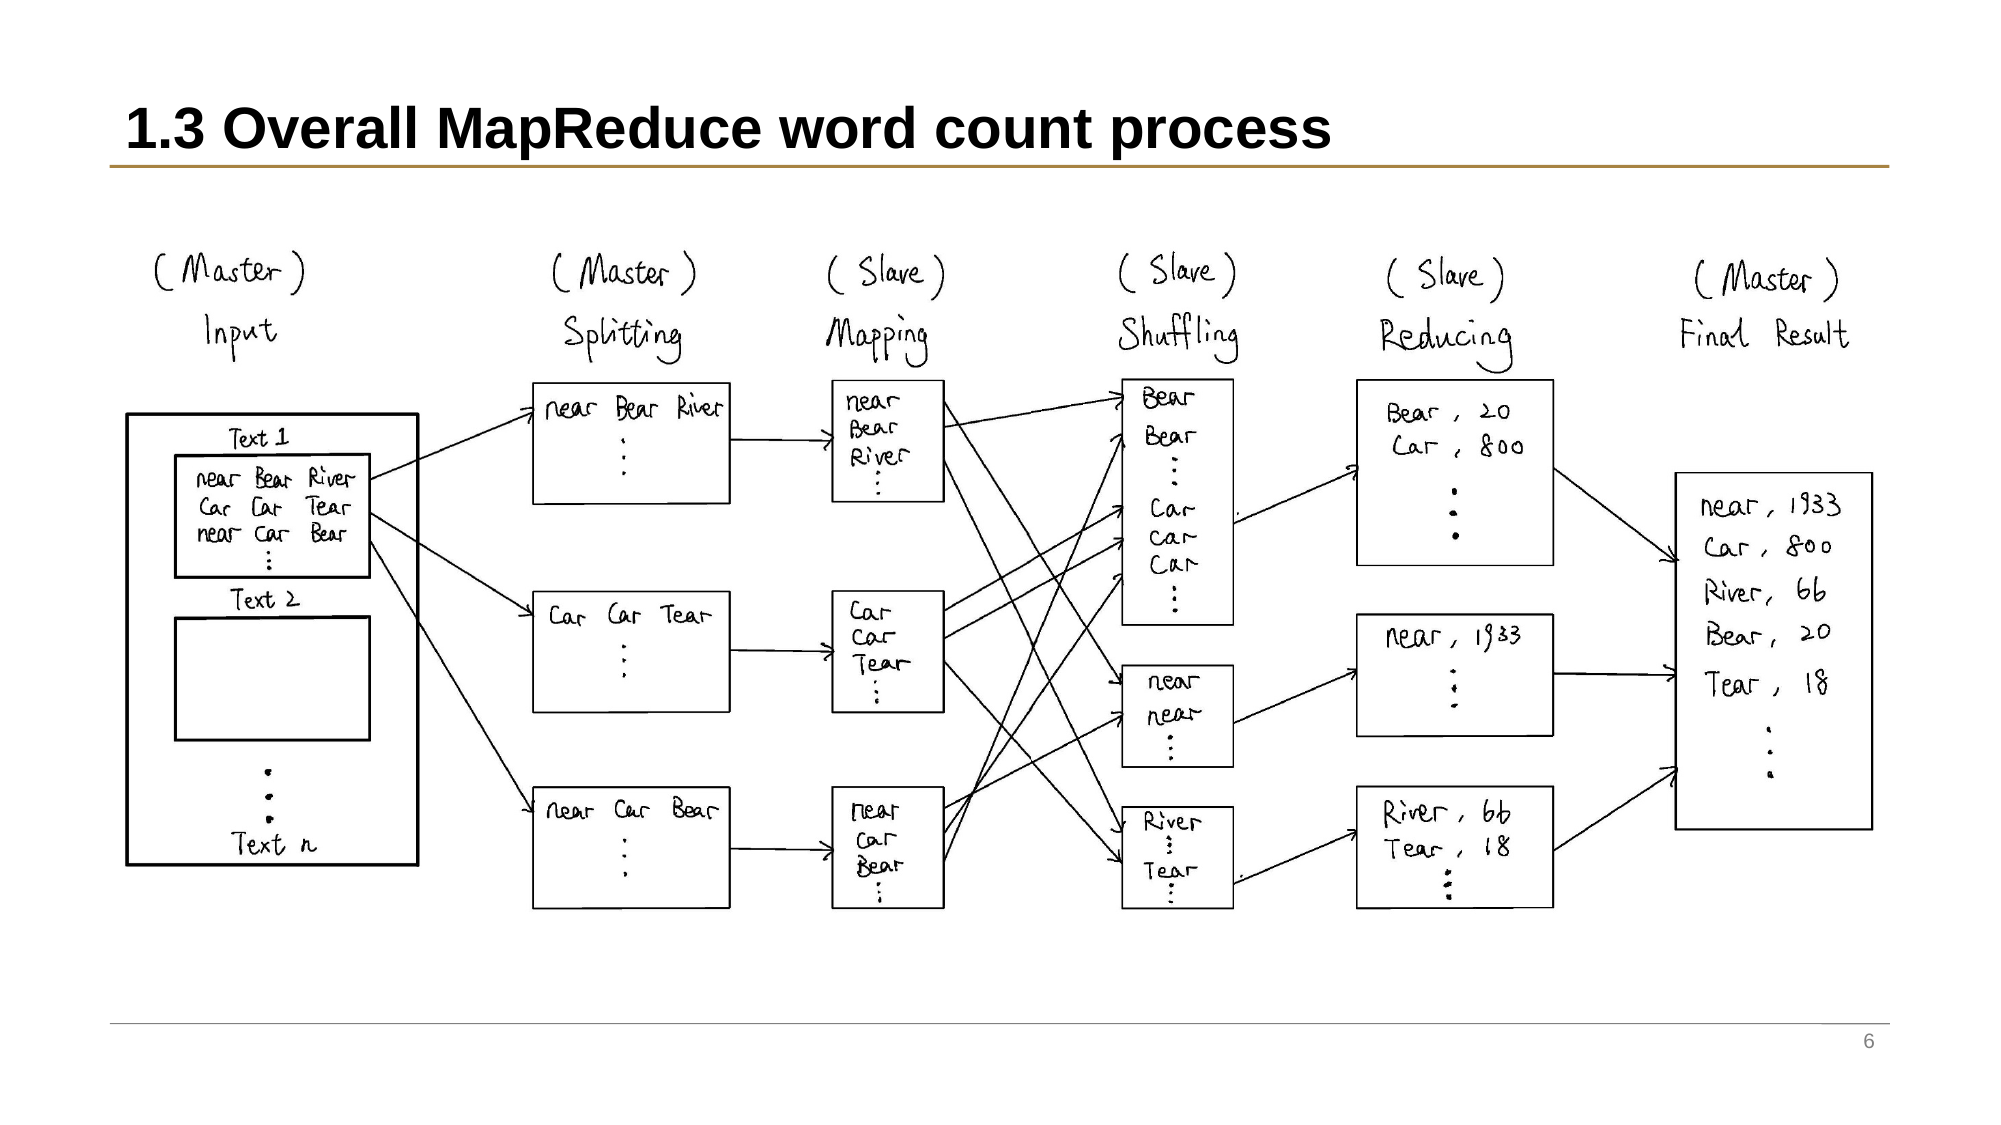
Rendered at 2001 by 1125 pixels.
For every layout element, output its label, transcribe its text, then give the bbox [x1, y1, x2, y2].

title 1.3 Overall MapReduce word count process [109, 0, 1890, 169]
slide_number <编号> [1412, 1023, 1890, 1058]
picture [99, 225, 1901, 927]
